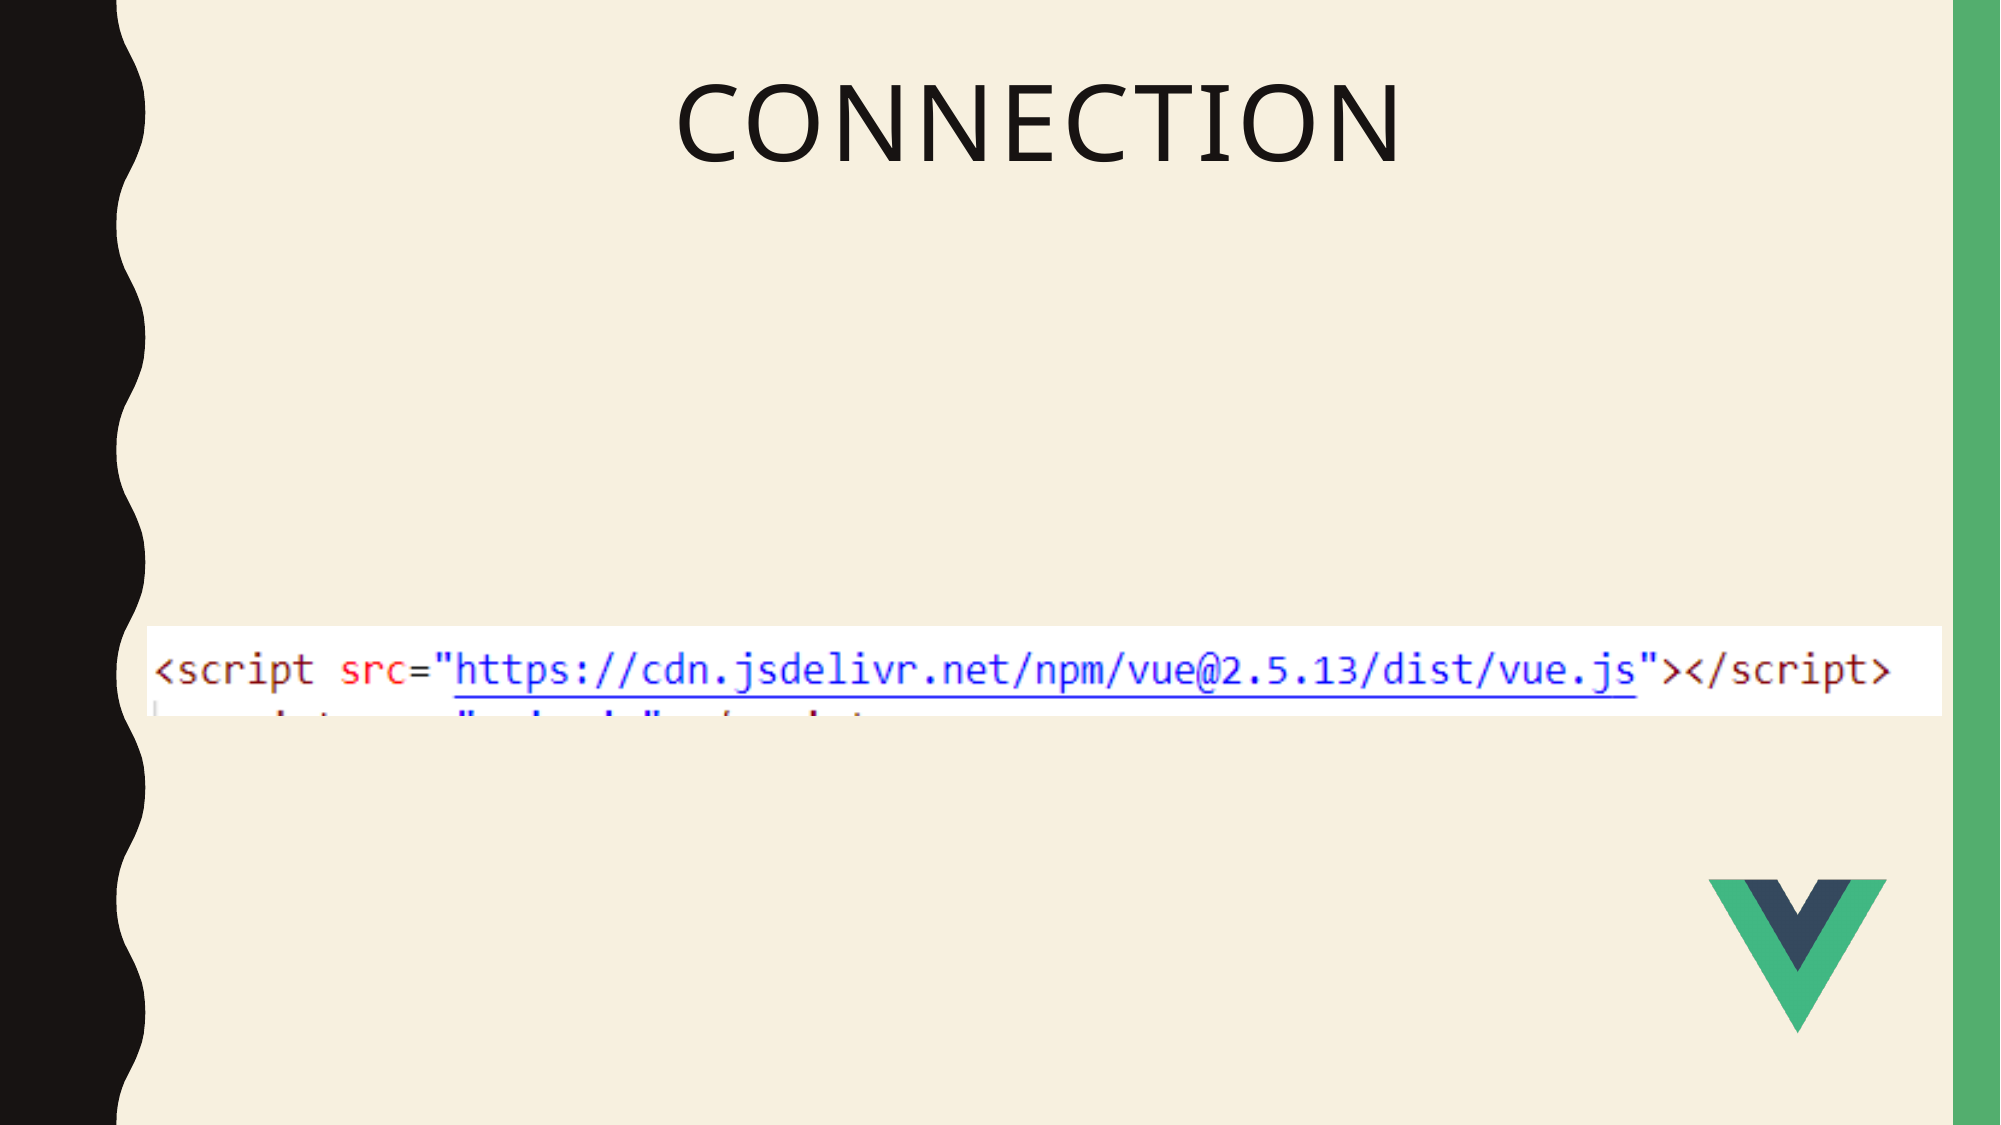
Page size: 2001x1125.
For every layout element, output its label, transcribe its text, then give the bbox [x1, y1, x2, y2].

title connection [205, 62, 1876, 308]
picture [1664, 823, 1931, 1090]
picture [147, 626, 1942, 716]
